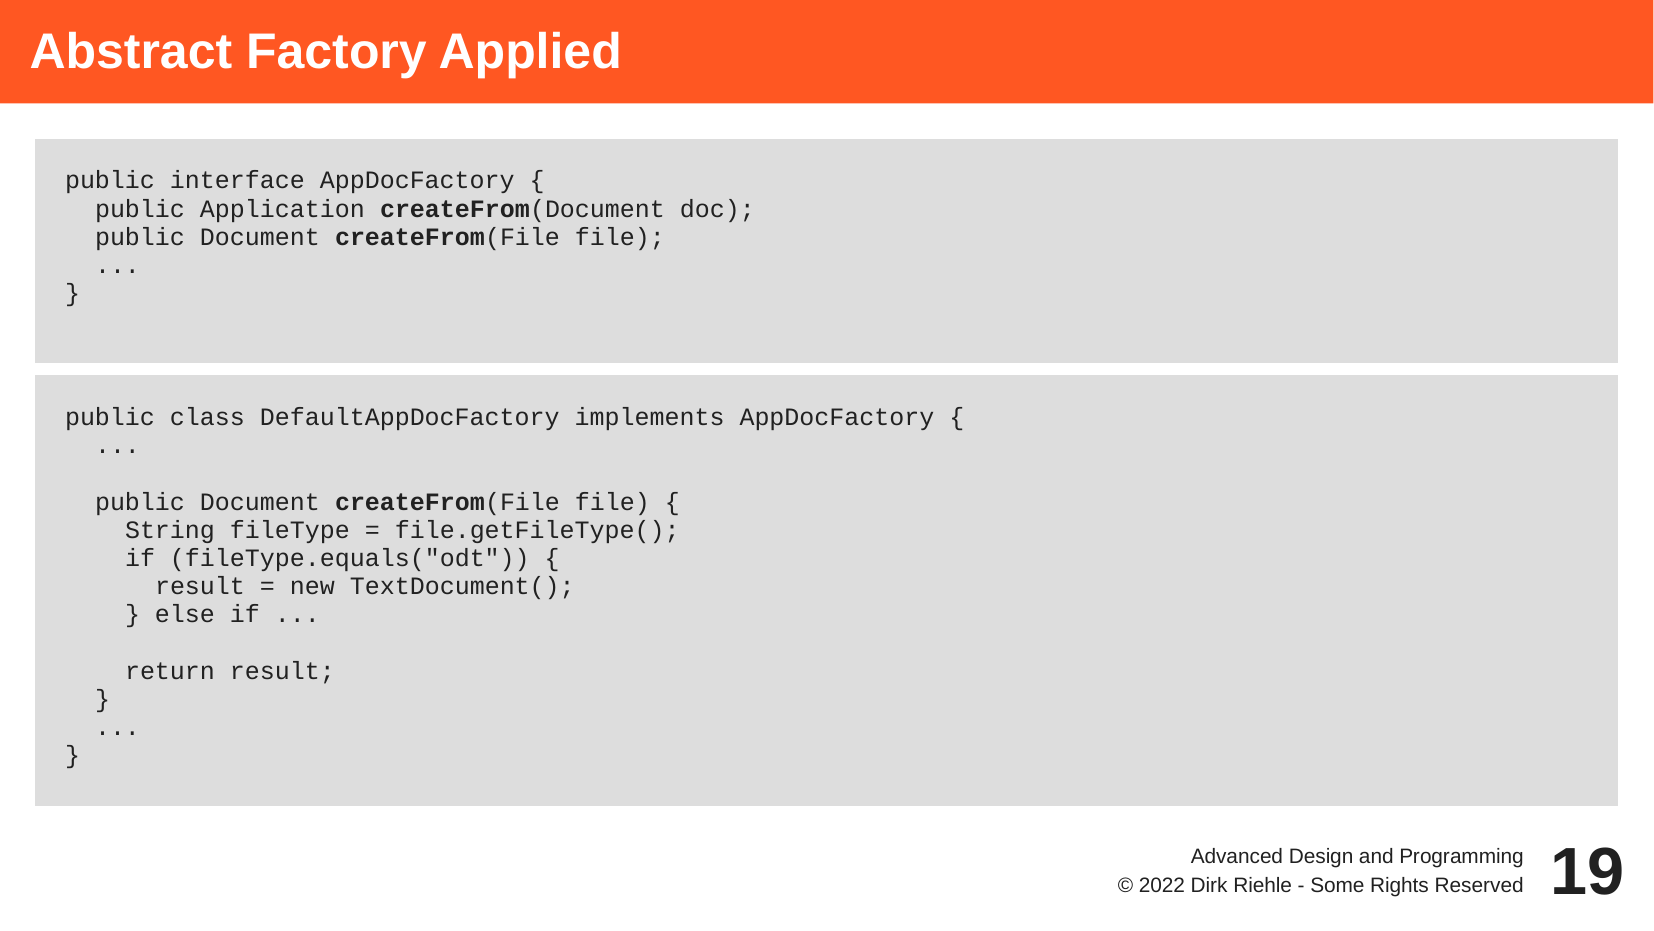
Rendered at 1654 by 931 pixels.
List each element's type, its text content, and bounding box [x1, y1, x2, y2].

list public class DefaultAppDocFactory implements AppDocFactory { ... public Document createFrom(File file) { String fileType = file.getFileType(); if (fileType.equals("odt")) { result = new TextDocument(); } else if ... return result; } ... } [29, 369, 1625, 813]
title Abstract Factory Applied [0, 0, 1654, 104]
list public interface AppDocFactory { public Application createFrom(Document doc); public Document createFrom(File file); ... } [29, 132, 1625, 363]
